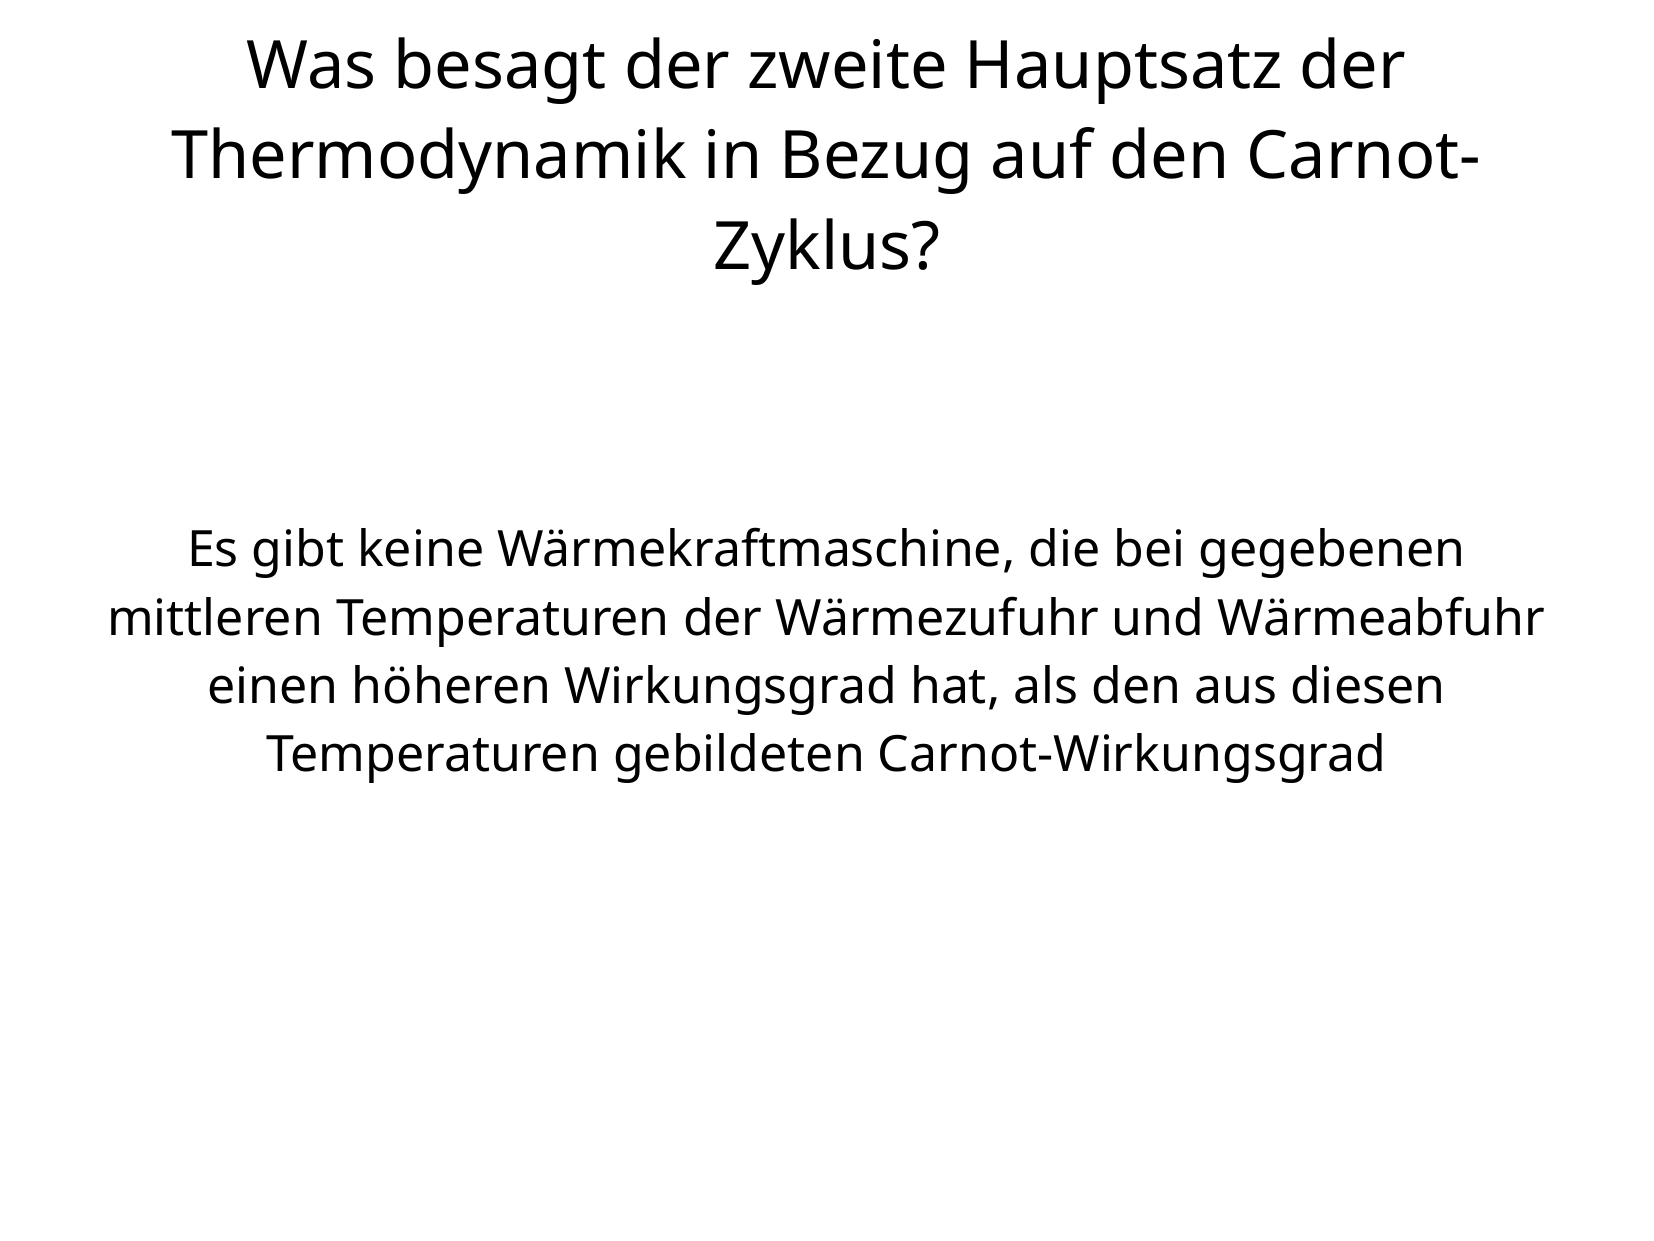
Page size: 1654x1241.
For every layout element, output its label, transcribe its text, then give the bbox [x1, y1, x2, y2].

subtitle Es gibt keine Wärmekraftmaschine, die bei gegebenen mittleren Temperaturen der Wärmezufuhr und Wärmeabfuhr einen höheren Wirkungsgrad hat, als den aus diesen Temperaturen gebildeten Carnot-Wirkungsgrad [82, 290, 1571, 1010]
title Was besagt der zweite Hauptsatz der Thermodynamik in Bezug auf den Carnot-Zyklus? [82, 49, 1571, 257]
